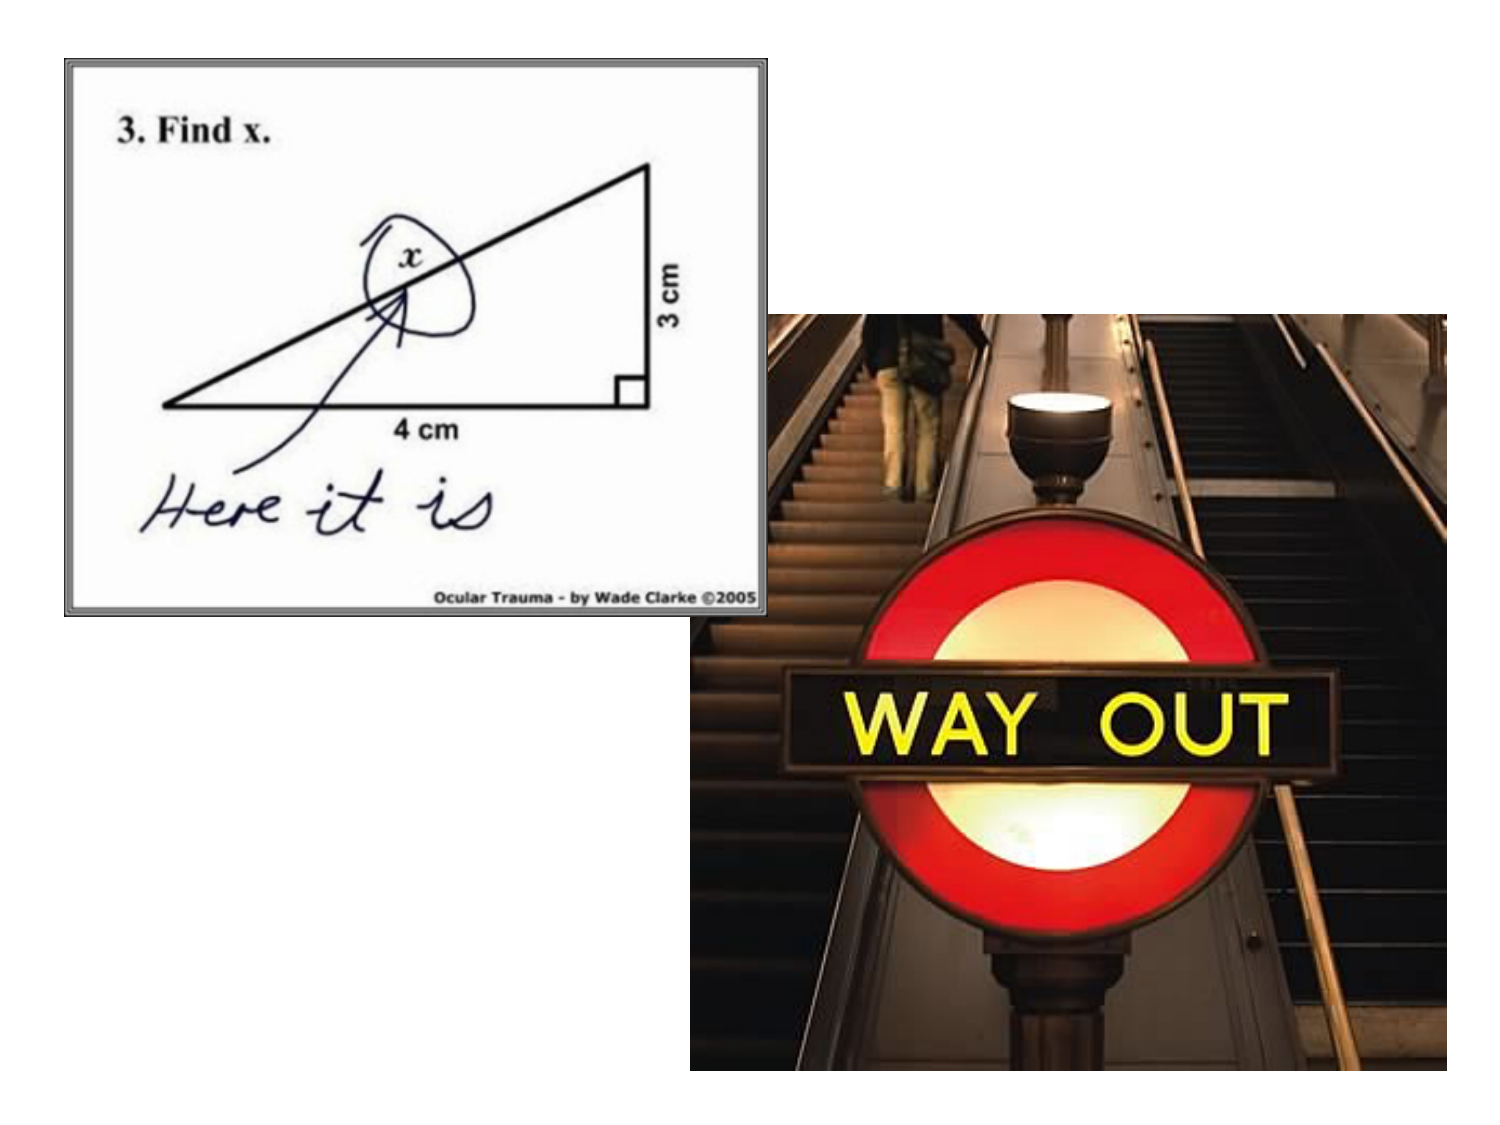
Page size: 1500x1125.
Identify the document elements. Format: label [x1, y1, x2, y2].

picture [64, 58, 1447, 1071]
